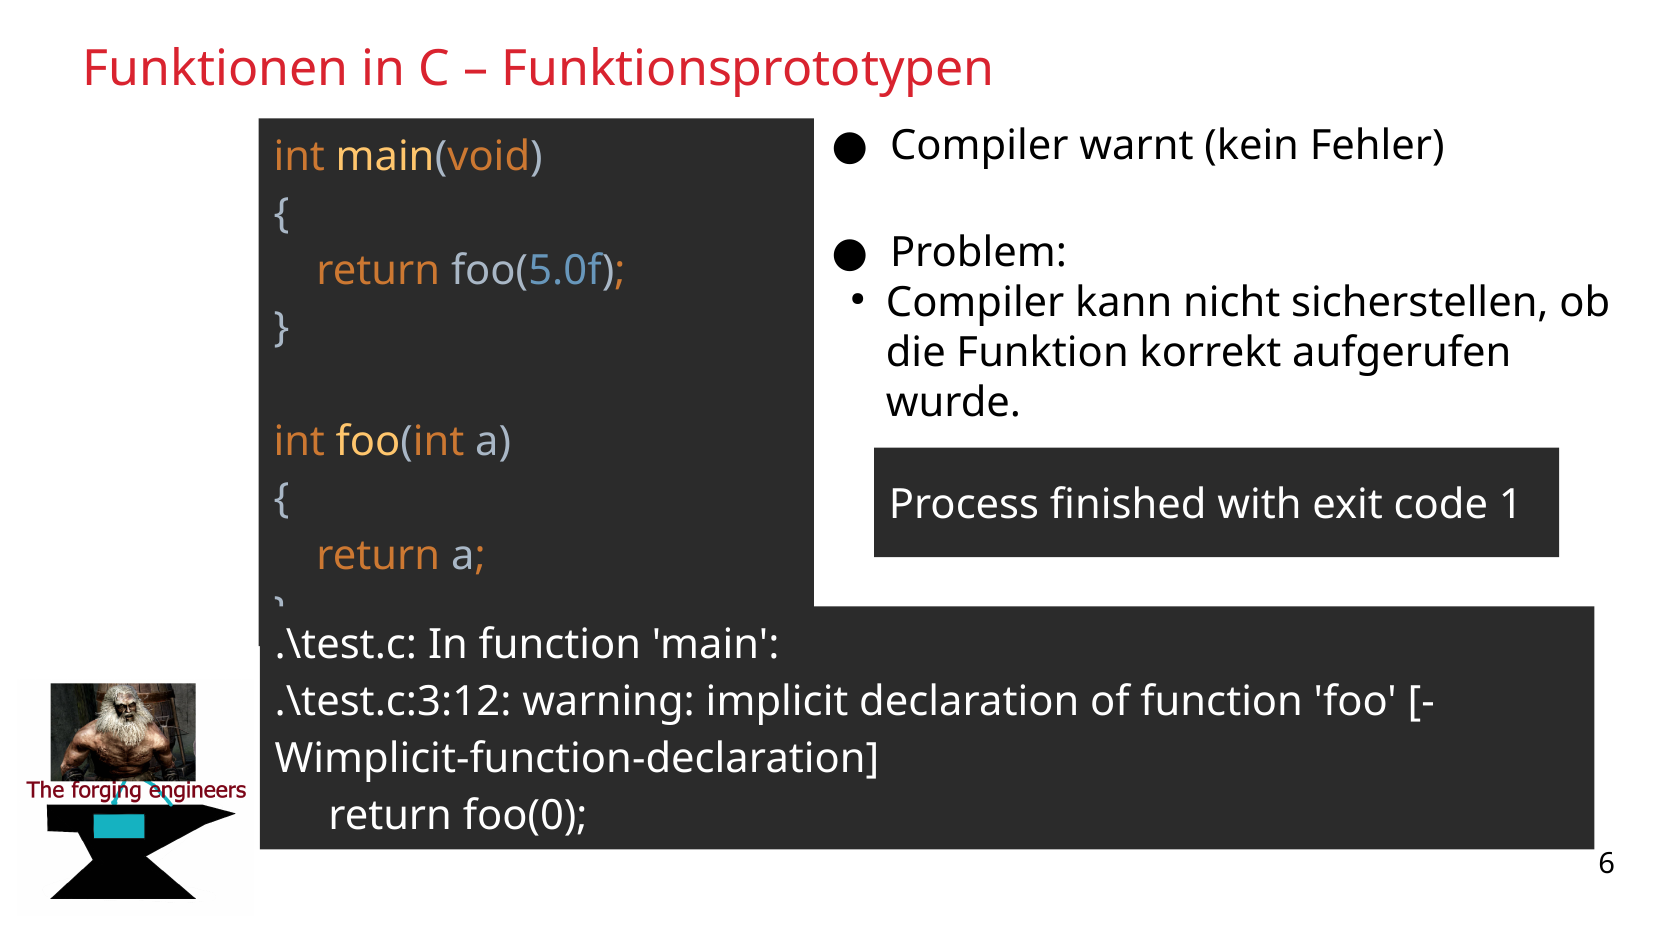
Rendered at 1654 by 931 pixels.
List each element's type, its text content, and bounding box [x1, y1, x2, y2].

picture [17, 679, 254, 916]
title Funktionen in C – Funktionsprototypen [82, 37, 1571, 95]
text_box Process finished with exit code 1 [874, 447, 1560, 558]
text_box int main(void) { return foo(5.0f); } int foo(int a) { return a; } [258, 118, 814, 559]
text_box .\test.c: In function 'main': .\test.c:3:12: warning: implicit declaration of function 'foo' [-Wimplicit-function-declaration] return foo(0); [259, 625, 1595, 830]
text_box Compiler warnt (kein Fehler) Problem: Compiler kann nicht sicherstellen, ob die Funktion korrekt aufgerufen wurde. [814, 118, 1654, 402]
